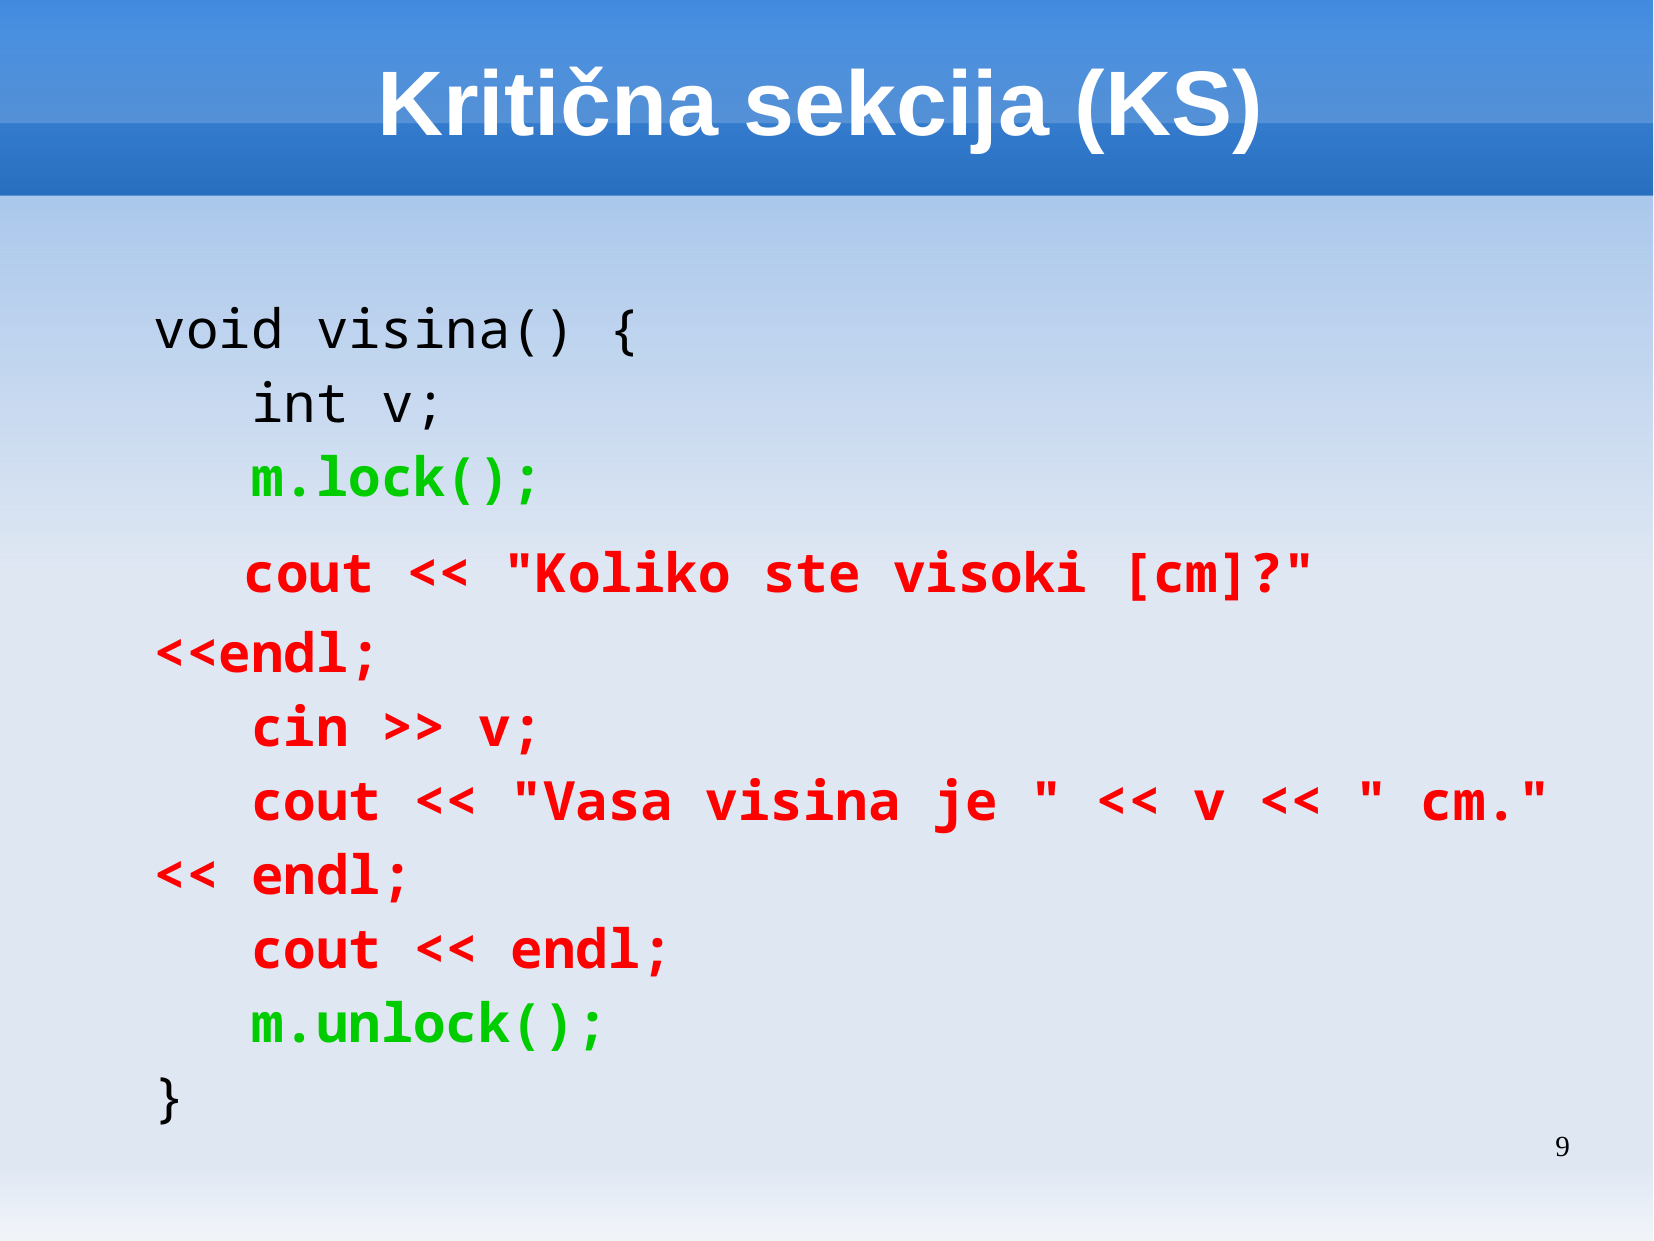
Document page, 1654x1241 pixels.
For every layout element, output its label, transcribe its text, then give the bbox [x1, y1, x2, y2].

title Kritična sekcija (KS) [76, 0, 1565, 208]
list void visina() { int v; m.lock(); cout << "Koliko ste visoki [cm]?" <<endl; cin >> v; cout << "Vasa visina je " << v << " cm." << endl; cout << endl; m.unlock(); } [82, 290, 1571, 1109]
picture [0, 0, 1654, 1241]
